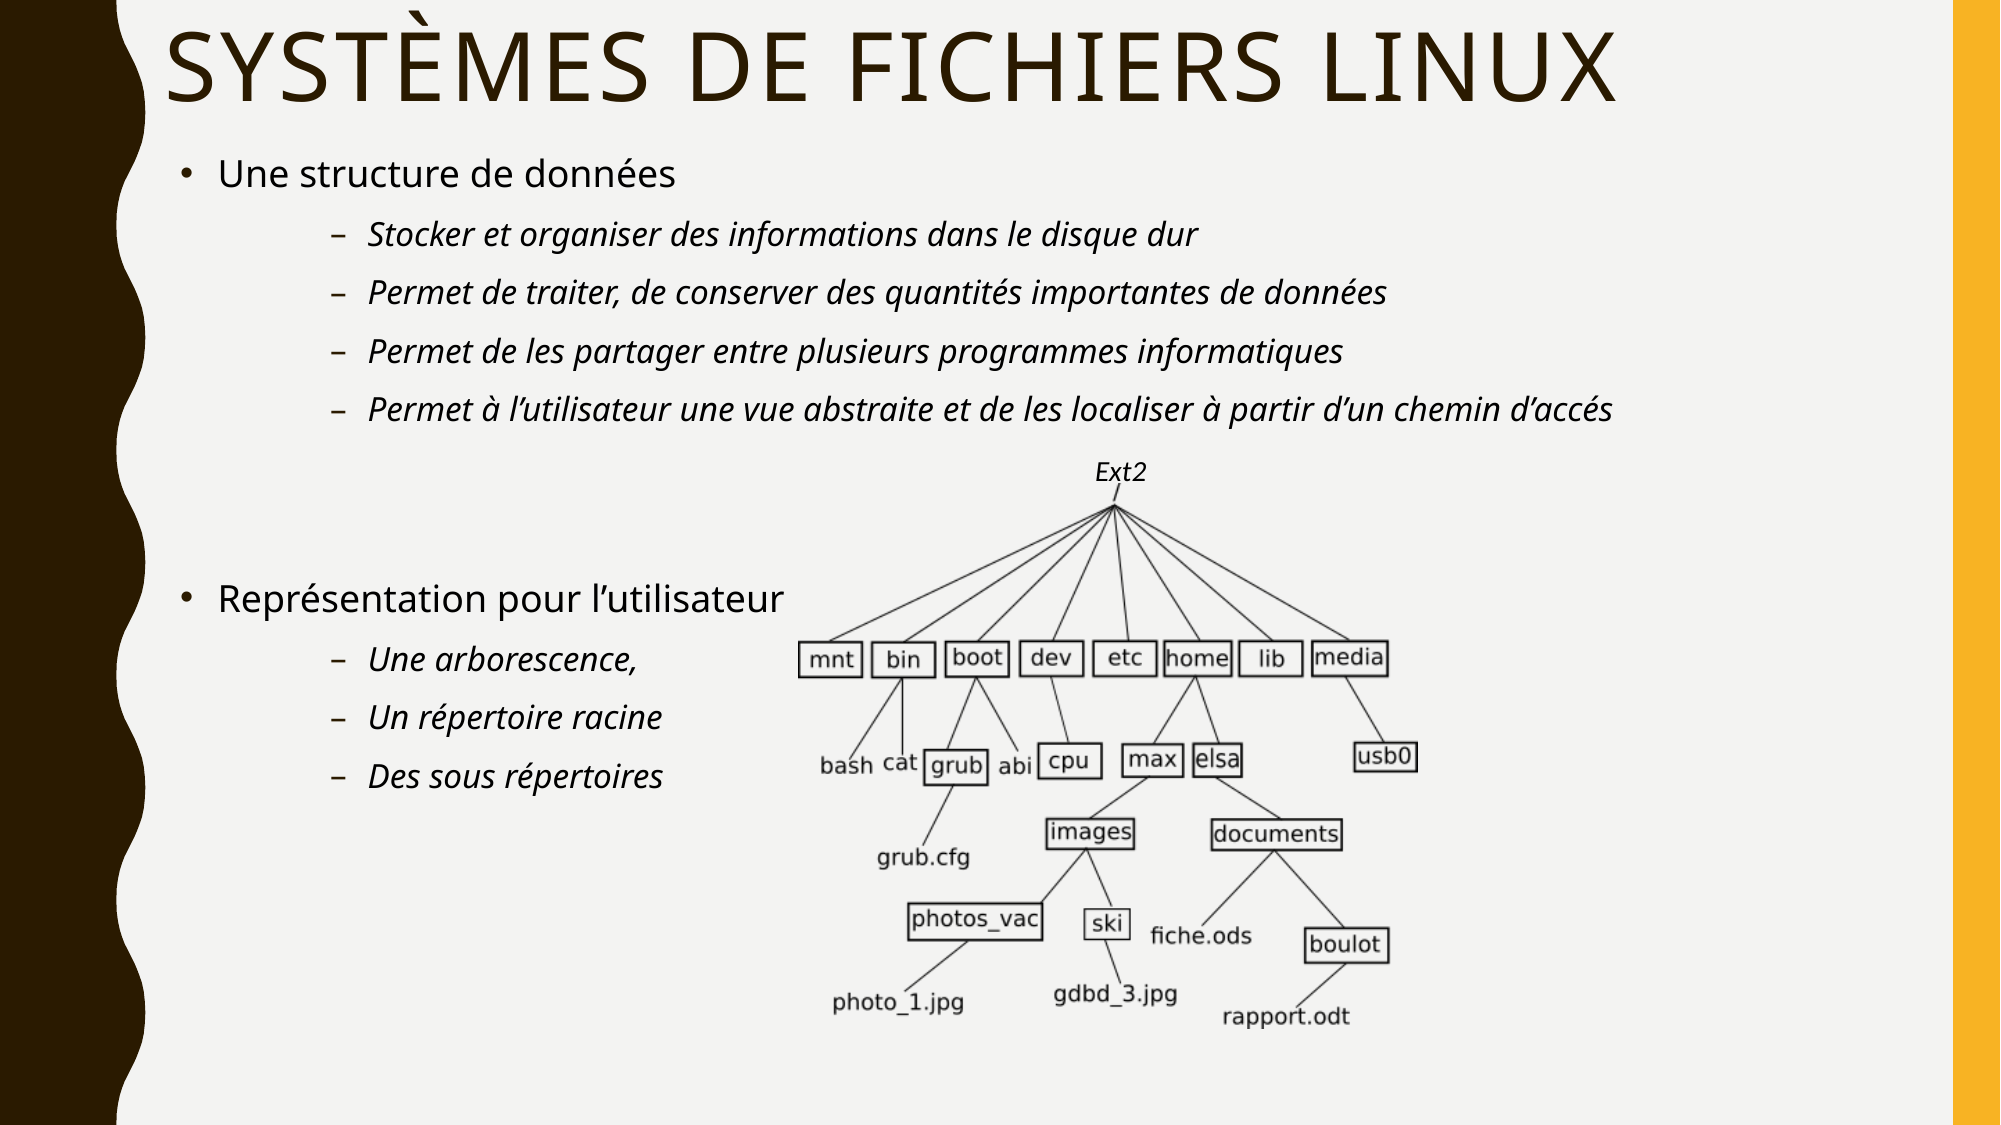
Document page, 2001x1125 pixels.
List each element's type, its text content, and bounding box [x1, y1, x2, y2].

picture [798, 483, 1418, 1029]
title Systèmes de fichiers linux [149, 11, 1819, 138]
text_box Représentation pour l’utilisateur Une arborescence, Un répertoire racine Des sous répertoires [165, 562, 798, 831]
list Une structure de données Stocker et organiser des informations dans le disque dur Permet de traiter, de conserver des quantités importantes de données Permet de les partager entre plusieurs programmes informatiques Permet à l’utilisateur une vue abstraite et de les localiser à partir d’un chemin d’accés [165, 137, 1835, 454]
text_box Ext2 [1080, 444, 1182, 496]
